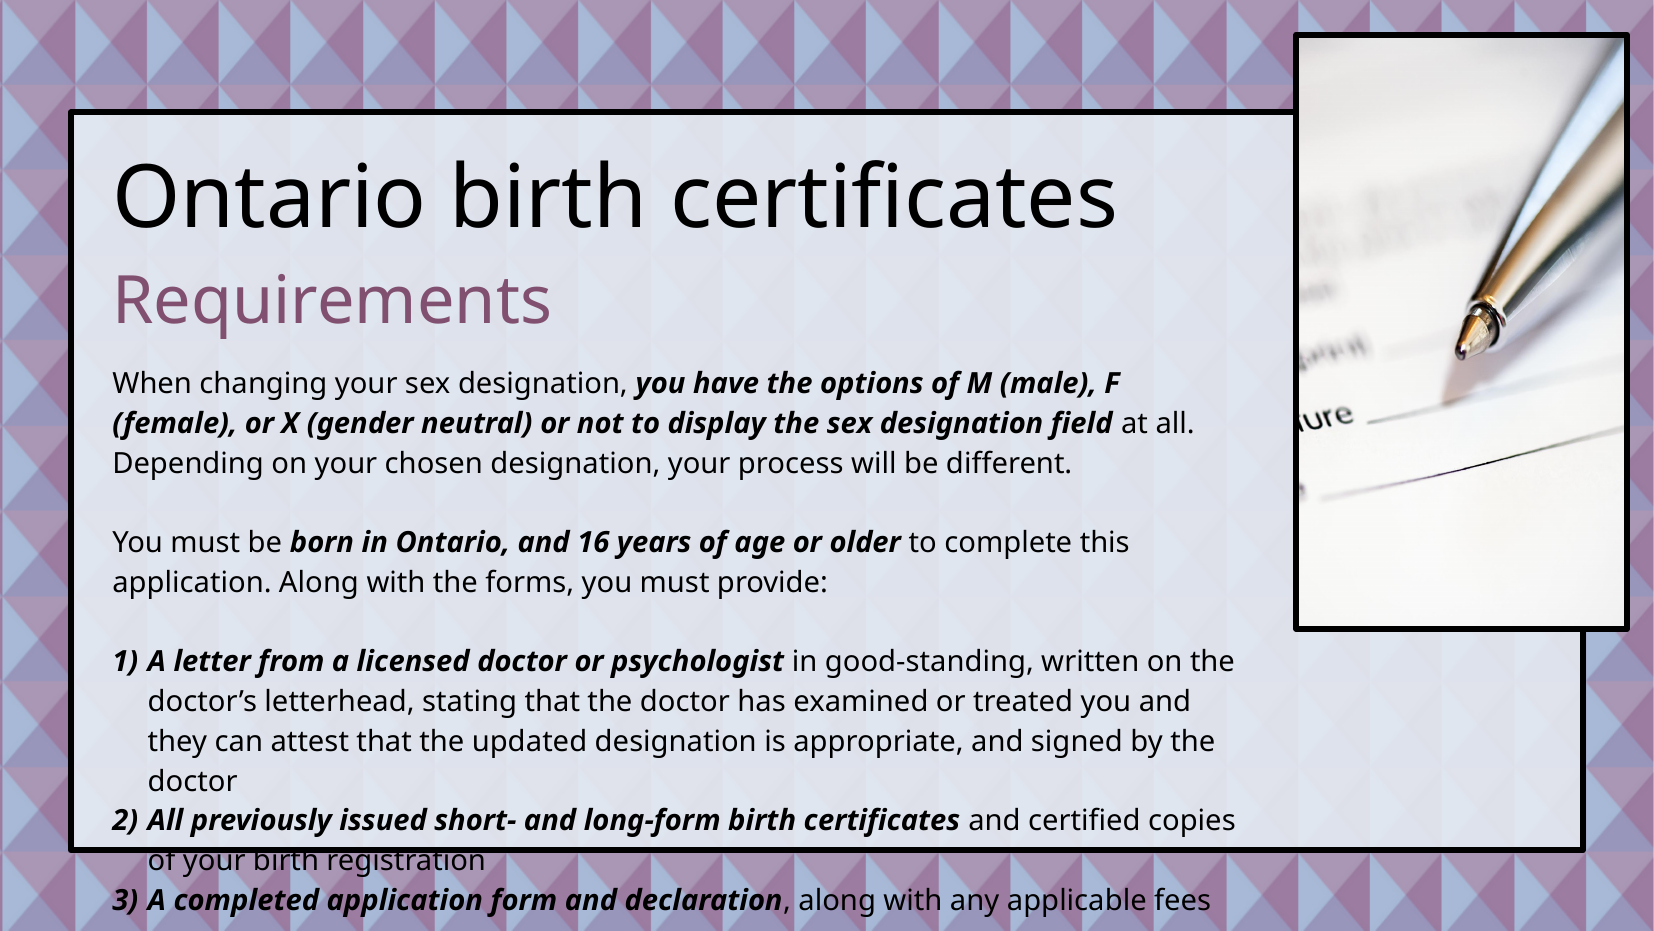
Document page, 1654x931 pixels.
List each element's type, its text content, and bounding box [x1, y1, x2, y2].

picture [0, 0, 1654, 931]
title Requirements [112, 251, 1093, 343]
title Ontario birth certificates [112, 141, 1223, 247]
text_box When changing your sex designation, you have the options of M (male), F (female), or X (gender neutral) or not to display the sex designation field at all. Depending on your chosen designation, your process will be different. You must be born in Ontario, and 16 years of age or older to complete this application. Along with the forms, you must provide: A letter from a licensed doctor or psychologist in good-standing, written on the doctor’s letterhead, stating that the doctor has examined or treated you and they can attest that the updated designation is appropriate, and signed by the doctor All previously issued short- and long-form birth certificates and certified copies of your birth registration A completed application form and declaration, along with any applicable fees [112, 362, 1241, 816]
text_box [70, 112, 1583, 851]
